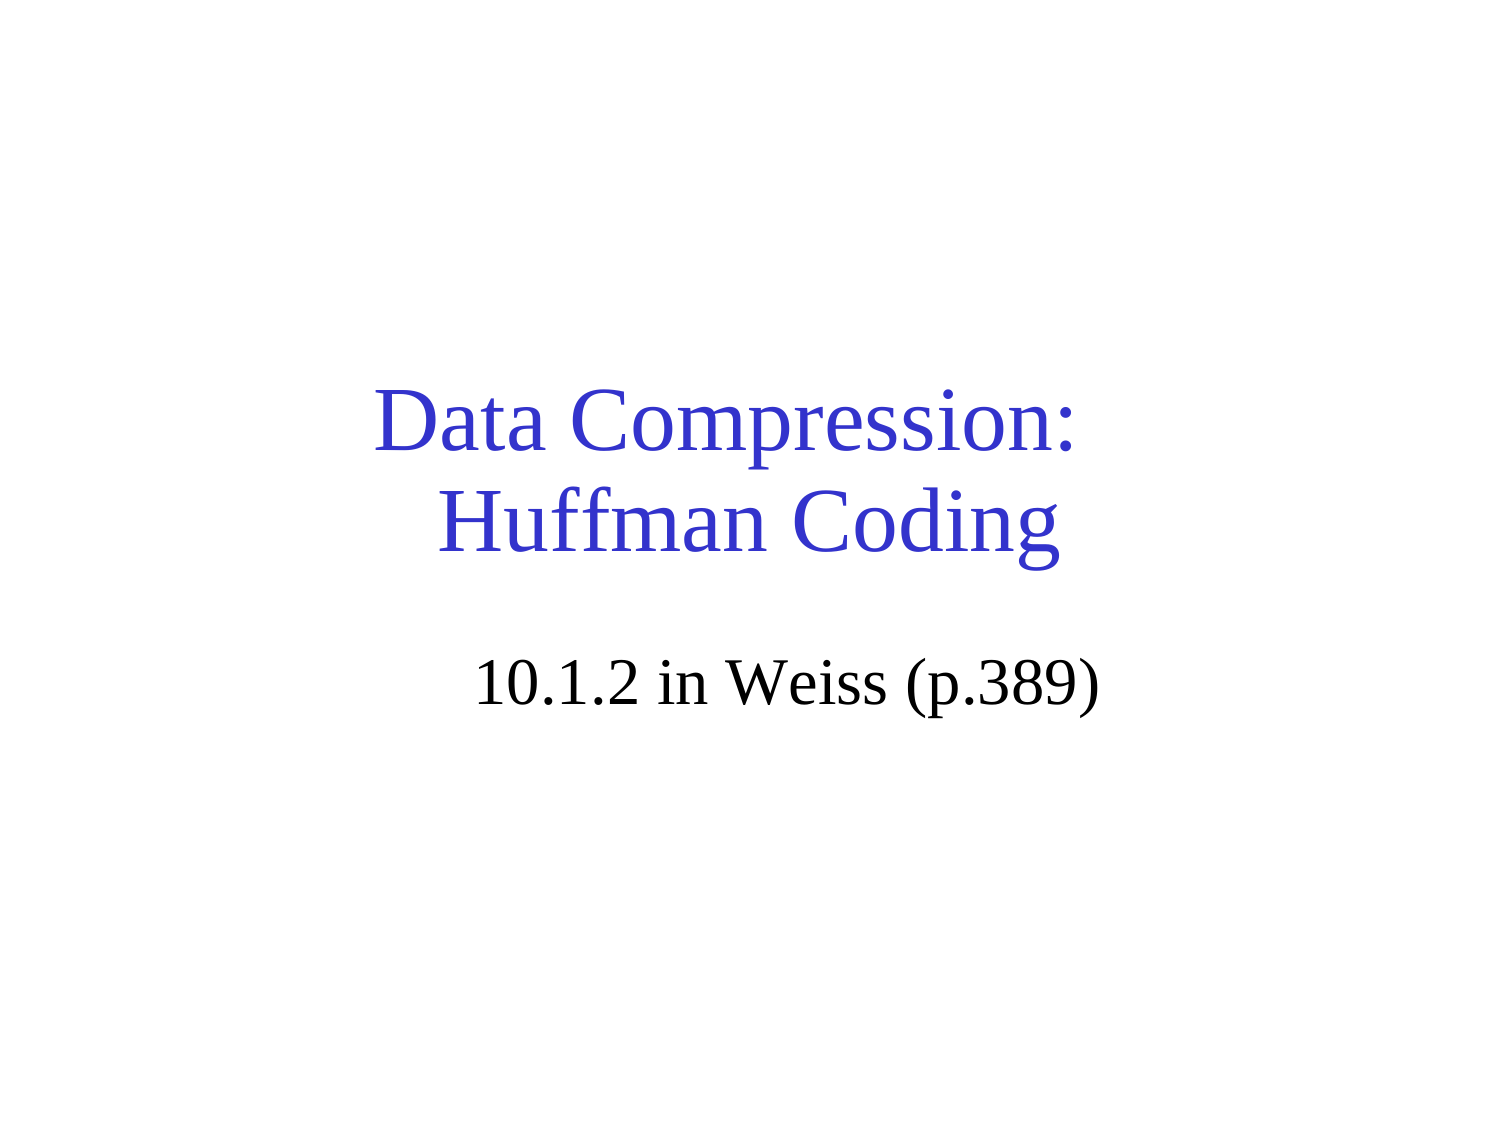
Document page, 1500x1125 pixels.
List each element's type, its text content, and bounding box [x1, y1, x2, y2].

title Data Compression: Huffman Coding [112, 349, 1388, 591]
subtitle 10.1.2 in Weiss (p.389) [225, 637, 1276, 926]
